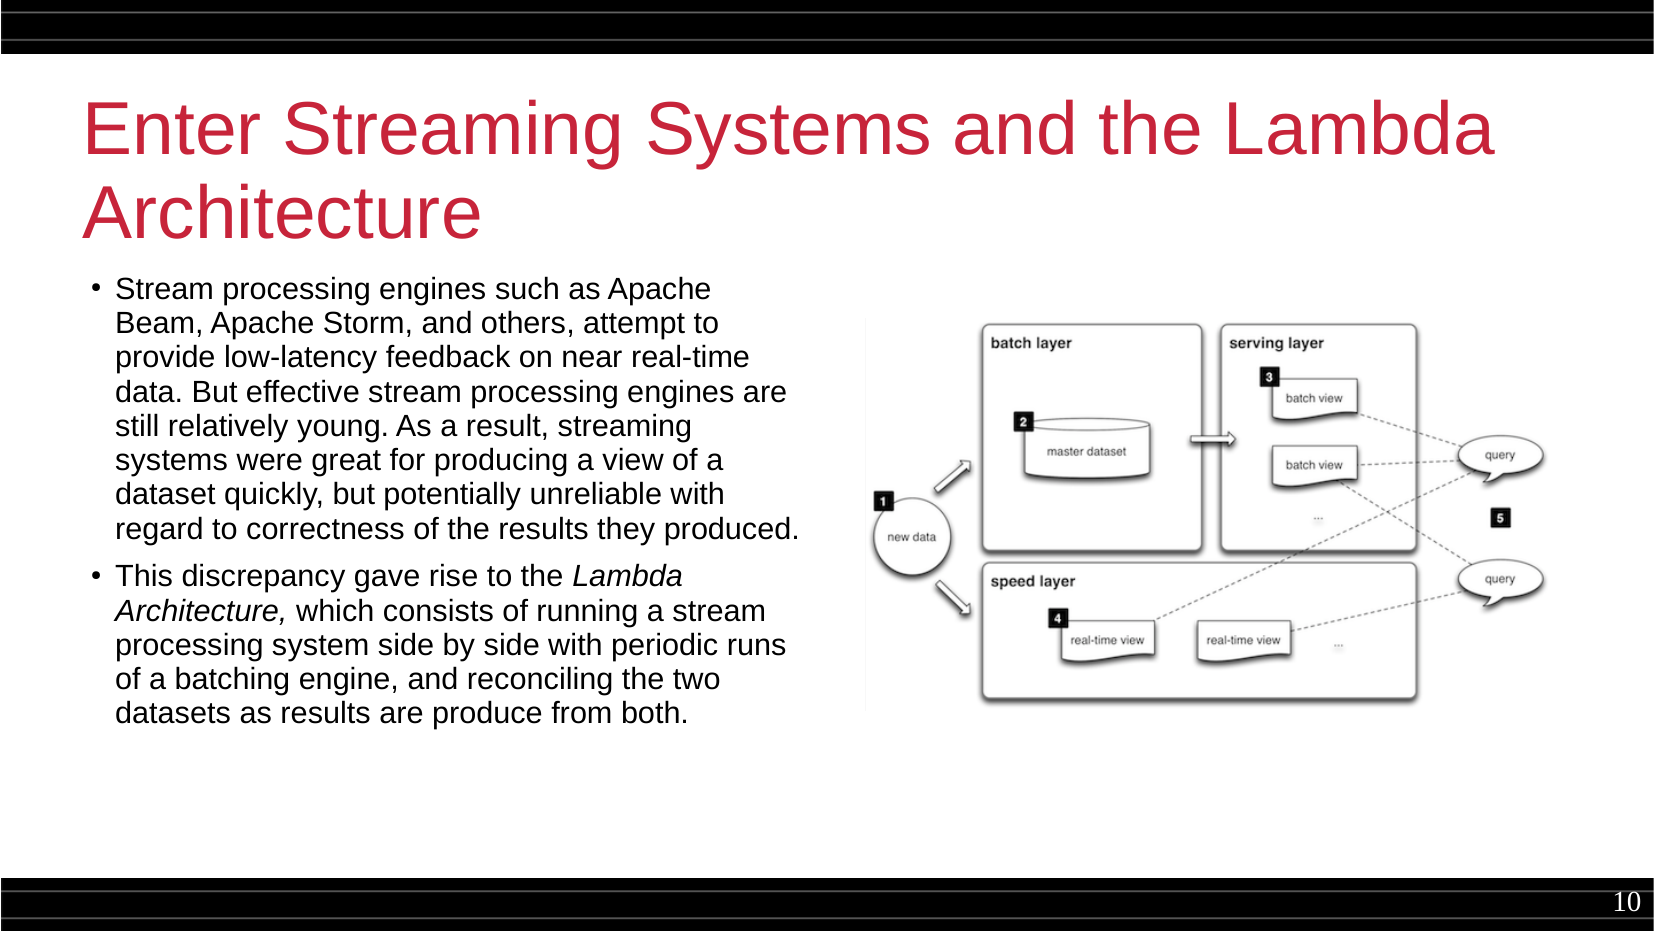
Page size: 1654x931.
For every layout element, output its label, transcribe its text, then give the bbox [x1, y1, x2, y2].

title Enter Streaming Systems and the Lambda Architecture [82, 86, 1571, 255]
picture [864, 318, 1552, 711]
picture [1, 0, 1654, 54]
picture [1, 878, 1654, 931]
list Stream processing engines such as Apache Beam, Apache Storm, and others, attempt to provide low-latency feedback on near real-time data. But effective stream processing engines are still relatively young. As a result, streaming systems were great for producing a view of a dataset quickly, but potentially unreliable with regard to correctness of the results they produced. This discrepancy gave rise to the Lambda Architecture, which consists of running a stream processing system side by side with periodic runs of a batching engine, and reconciling the two datasets as results are produce from both. [82, 271, 809, 758]
